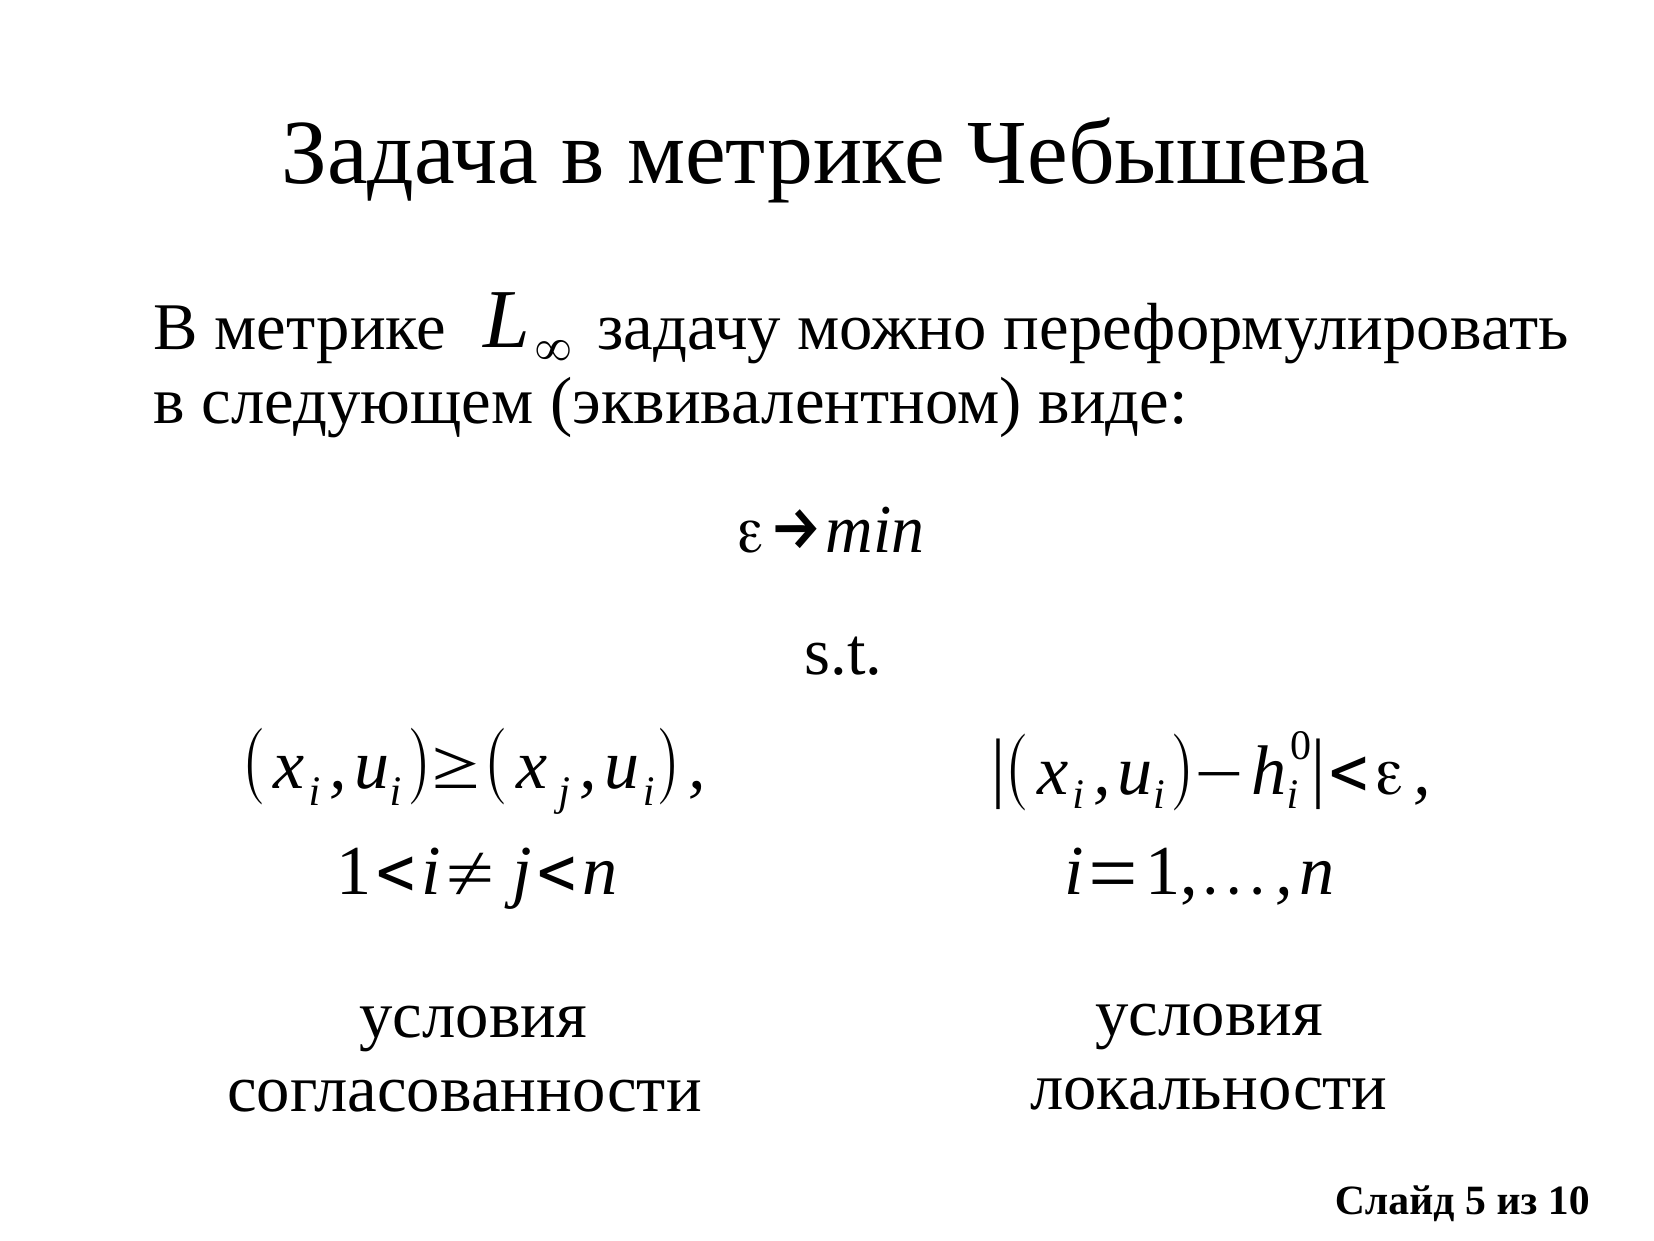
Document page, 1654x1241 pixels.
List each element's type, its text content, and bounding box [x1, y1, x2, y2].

chart [318, 831, 637, 910]
text_box s.t. [789, 607, 898, 697]
chart [1046, 831, 1354, 910]
text_box условия локальности [1015, 968, 1406, 1132]
chart [224, 724, 723, 815]
title Задача в метрике Чебышева [82, 49, 1571, 257]
chart [966, 720, 1449, 819]
chart [720, 490, 940, 567]
list В метрике задачу можно переформулировать в следующем (эквивалентном) виде: [82, 290, 1571, 1241]
chart [458, 271, 591, 365]
text_box условия согласованности [212, 970, 792, 1134]
